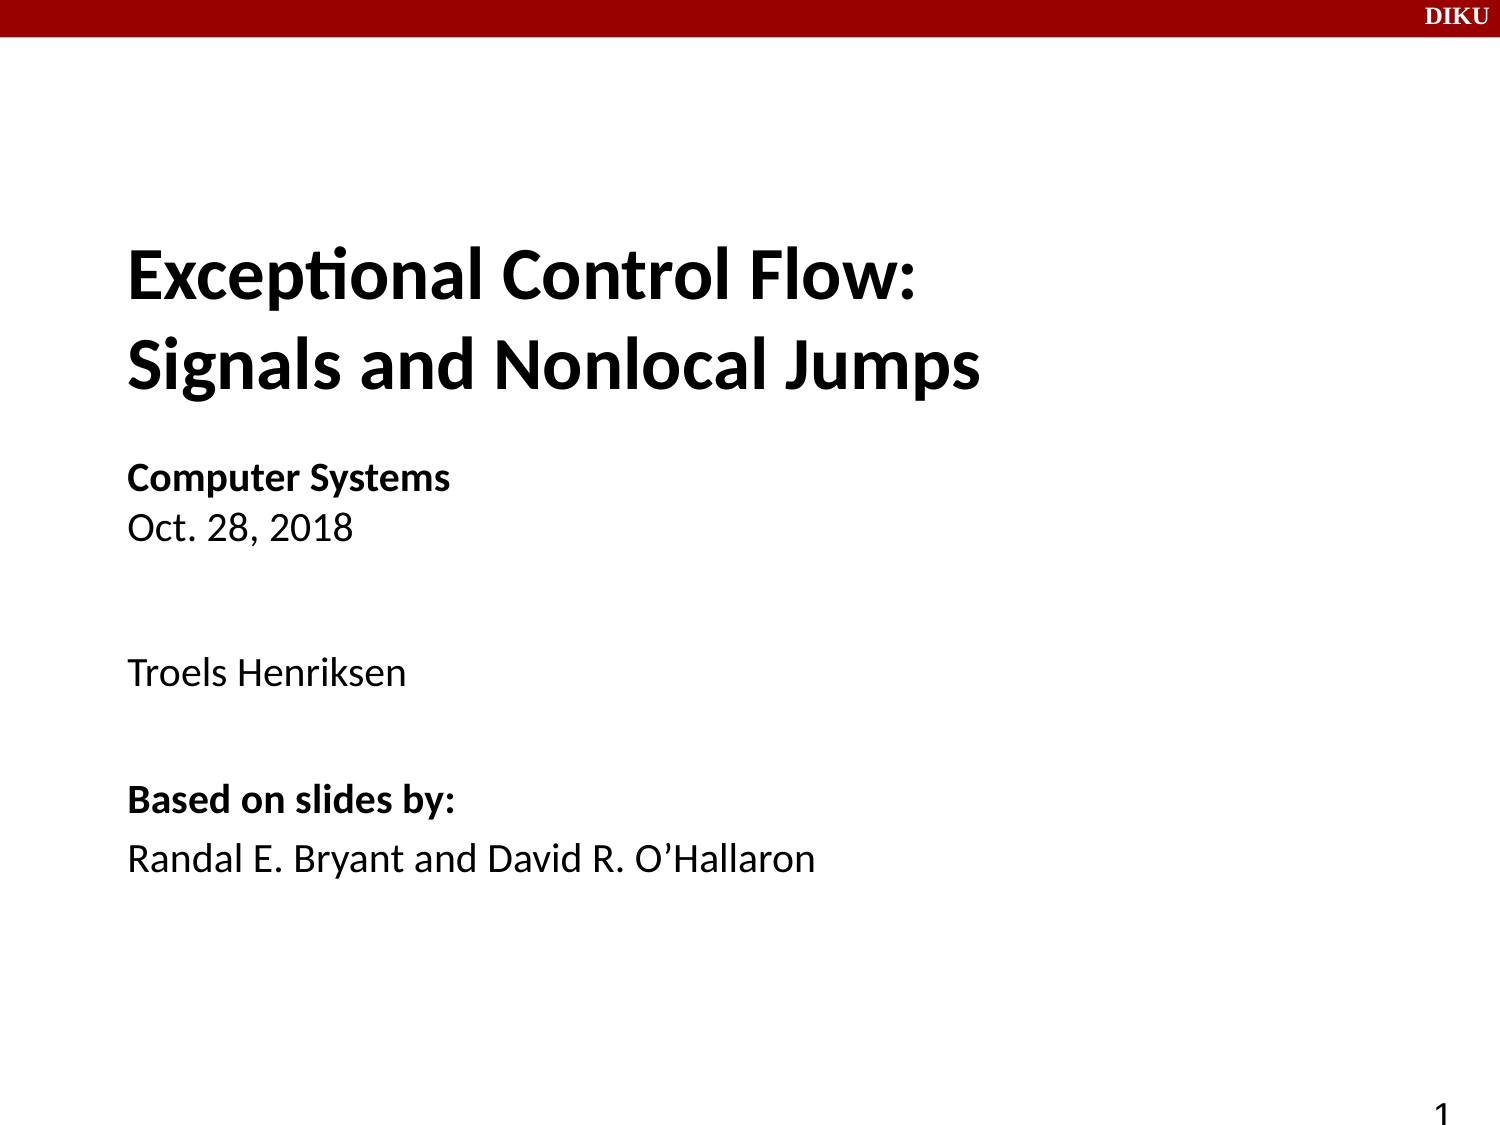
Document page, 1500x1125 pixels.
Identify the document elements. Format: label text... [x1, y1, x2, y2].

text_box Based on slides by: Randal E. Bryant and David R. O’Hallaron [112, 764, 1372, 1053]
text_box Troels Henriksen [112, 637, 1372, 764]
text_box Exceptional Control Flow: Signals and Nonlocal Jumps Computer Systems Oct. 28, 2018 [112, 212, 1388, 563]
